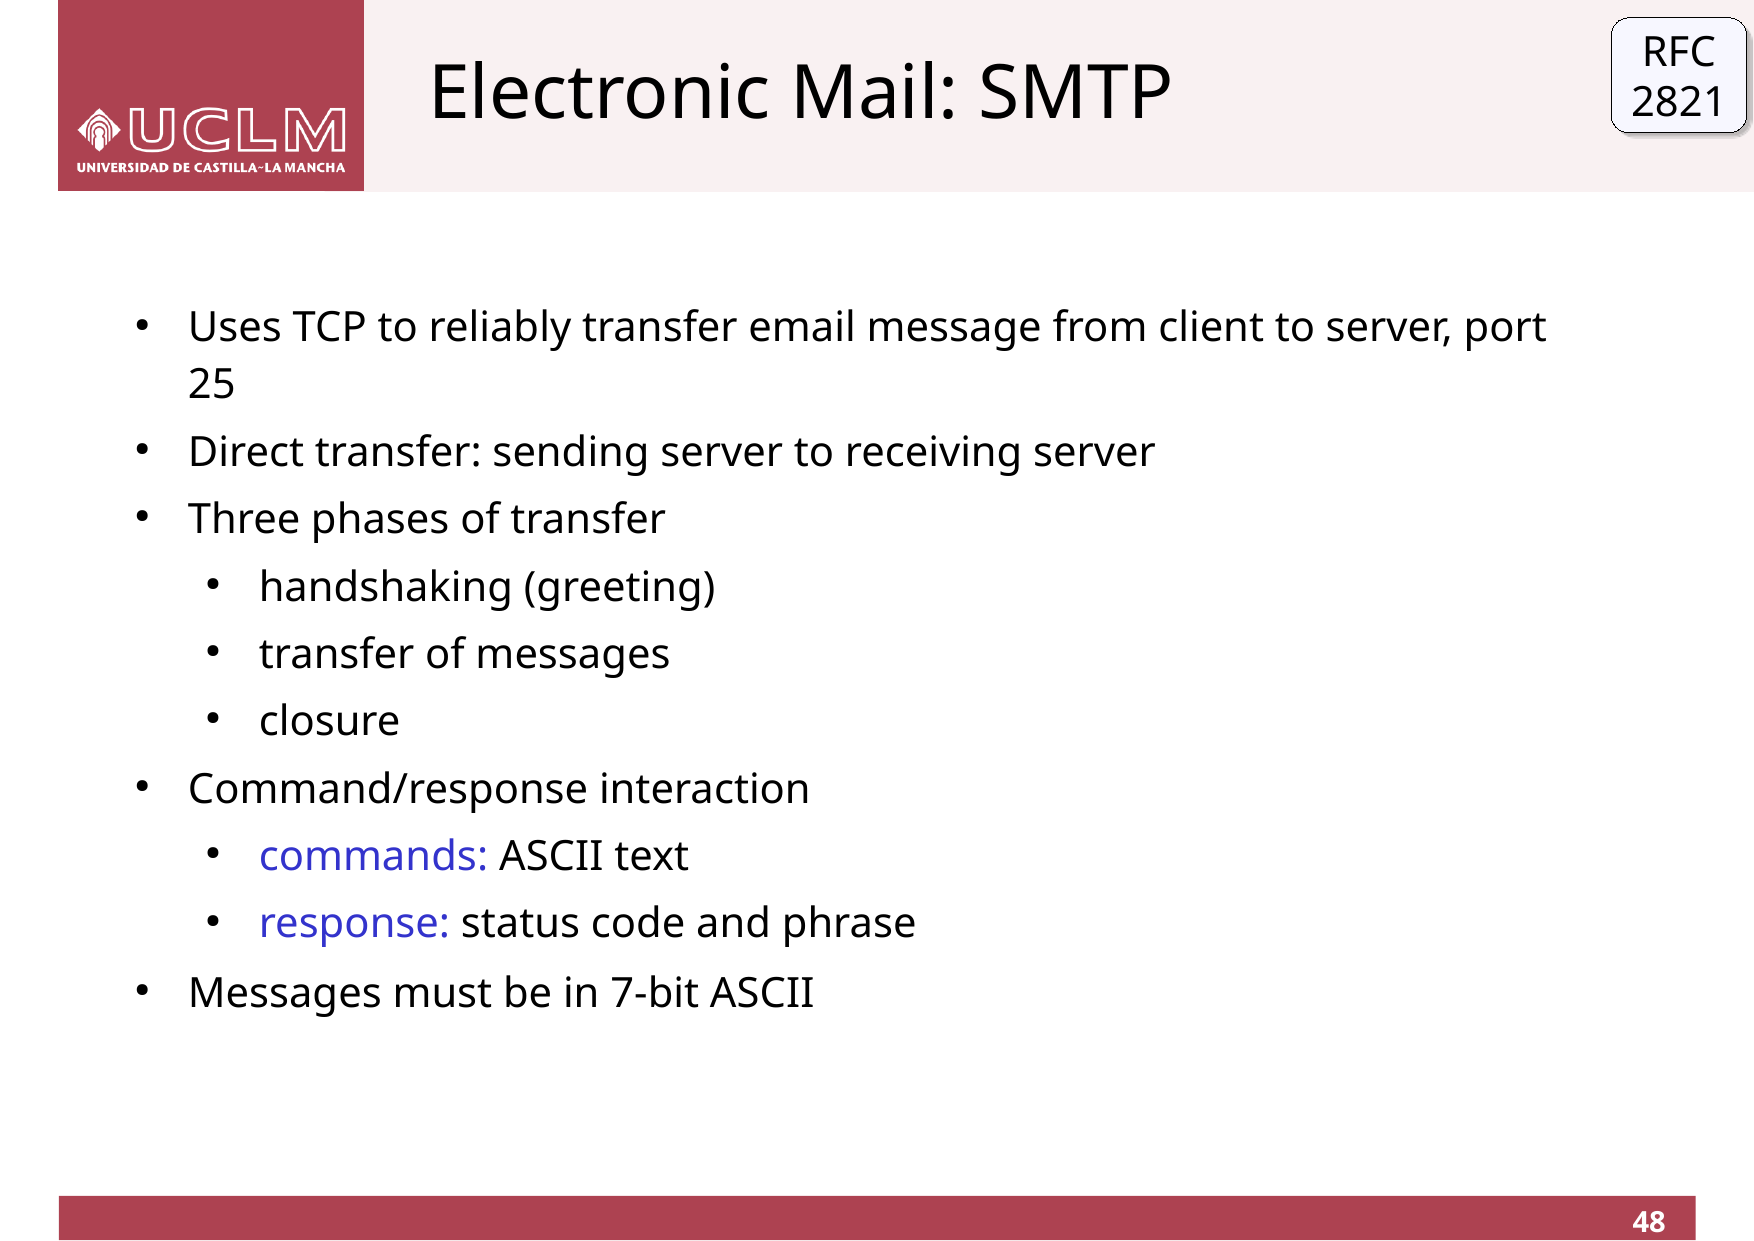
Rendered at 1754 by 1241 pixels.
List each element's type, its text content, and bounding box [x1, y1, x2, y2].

text_box RFC 2821 [1611, 17, 1747, 133]
title Electronic Mail: SMTP [413, 0, 1667, 198]
picture [58, 0, 364, 191]
list Uses TCP to reliably transfer email message from client to server, port 25 Direct transfer: sending server to receiving server Three phases of transfer handshaking (greeting) transfer of messages closure Command/response interaction commands: ASCII text response: status code and phrase Messages must be in 7-bit ASCII [102, 289, 1565, 1131]
